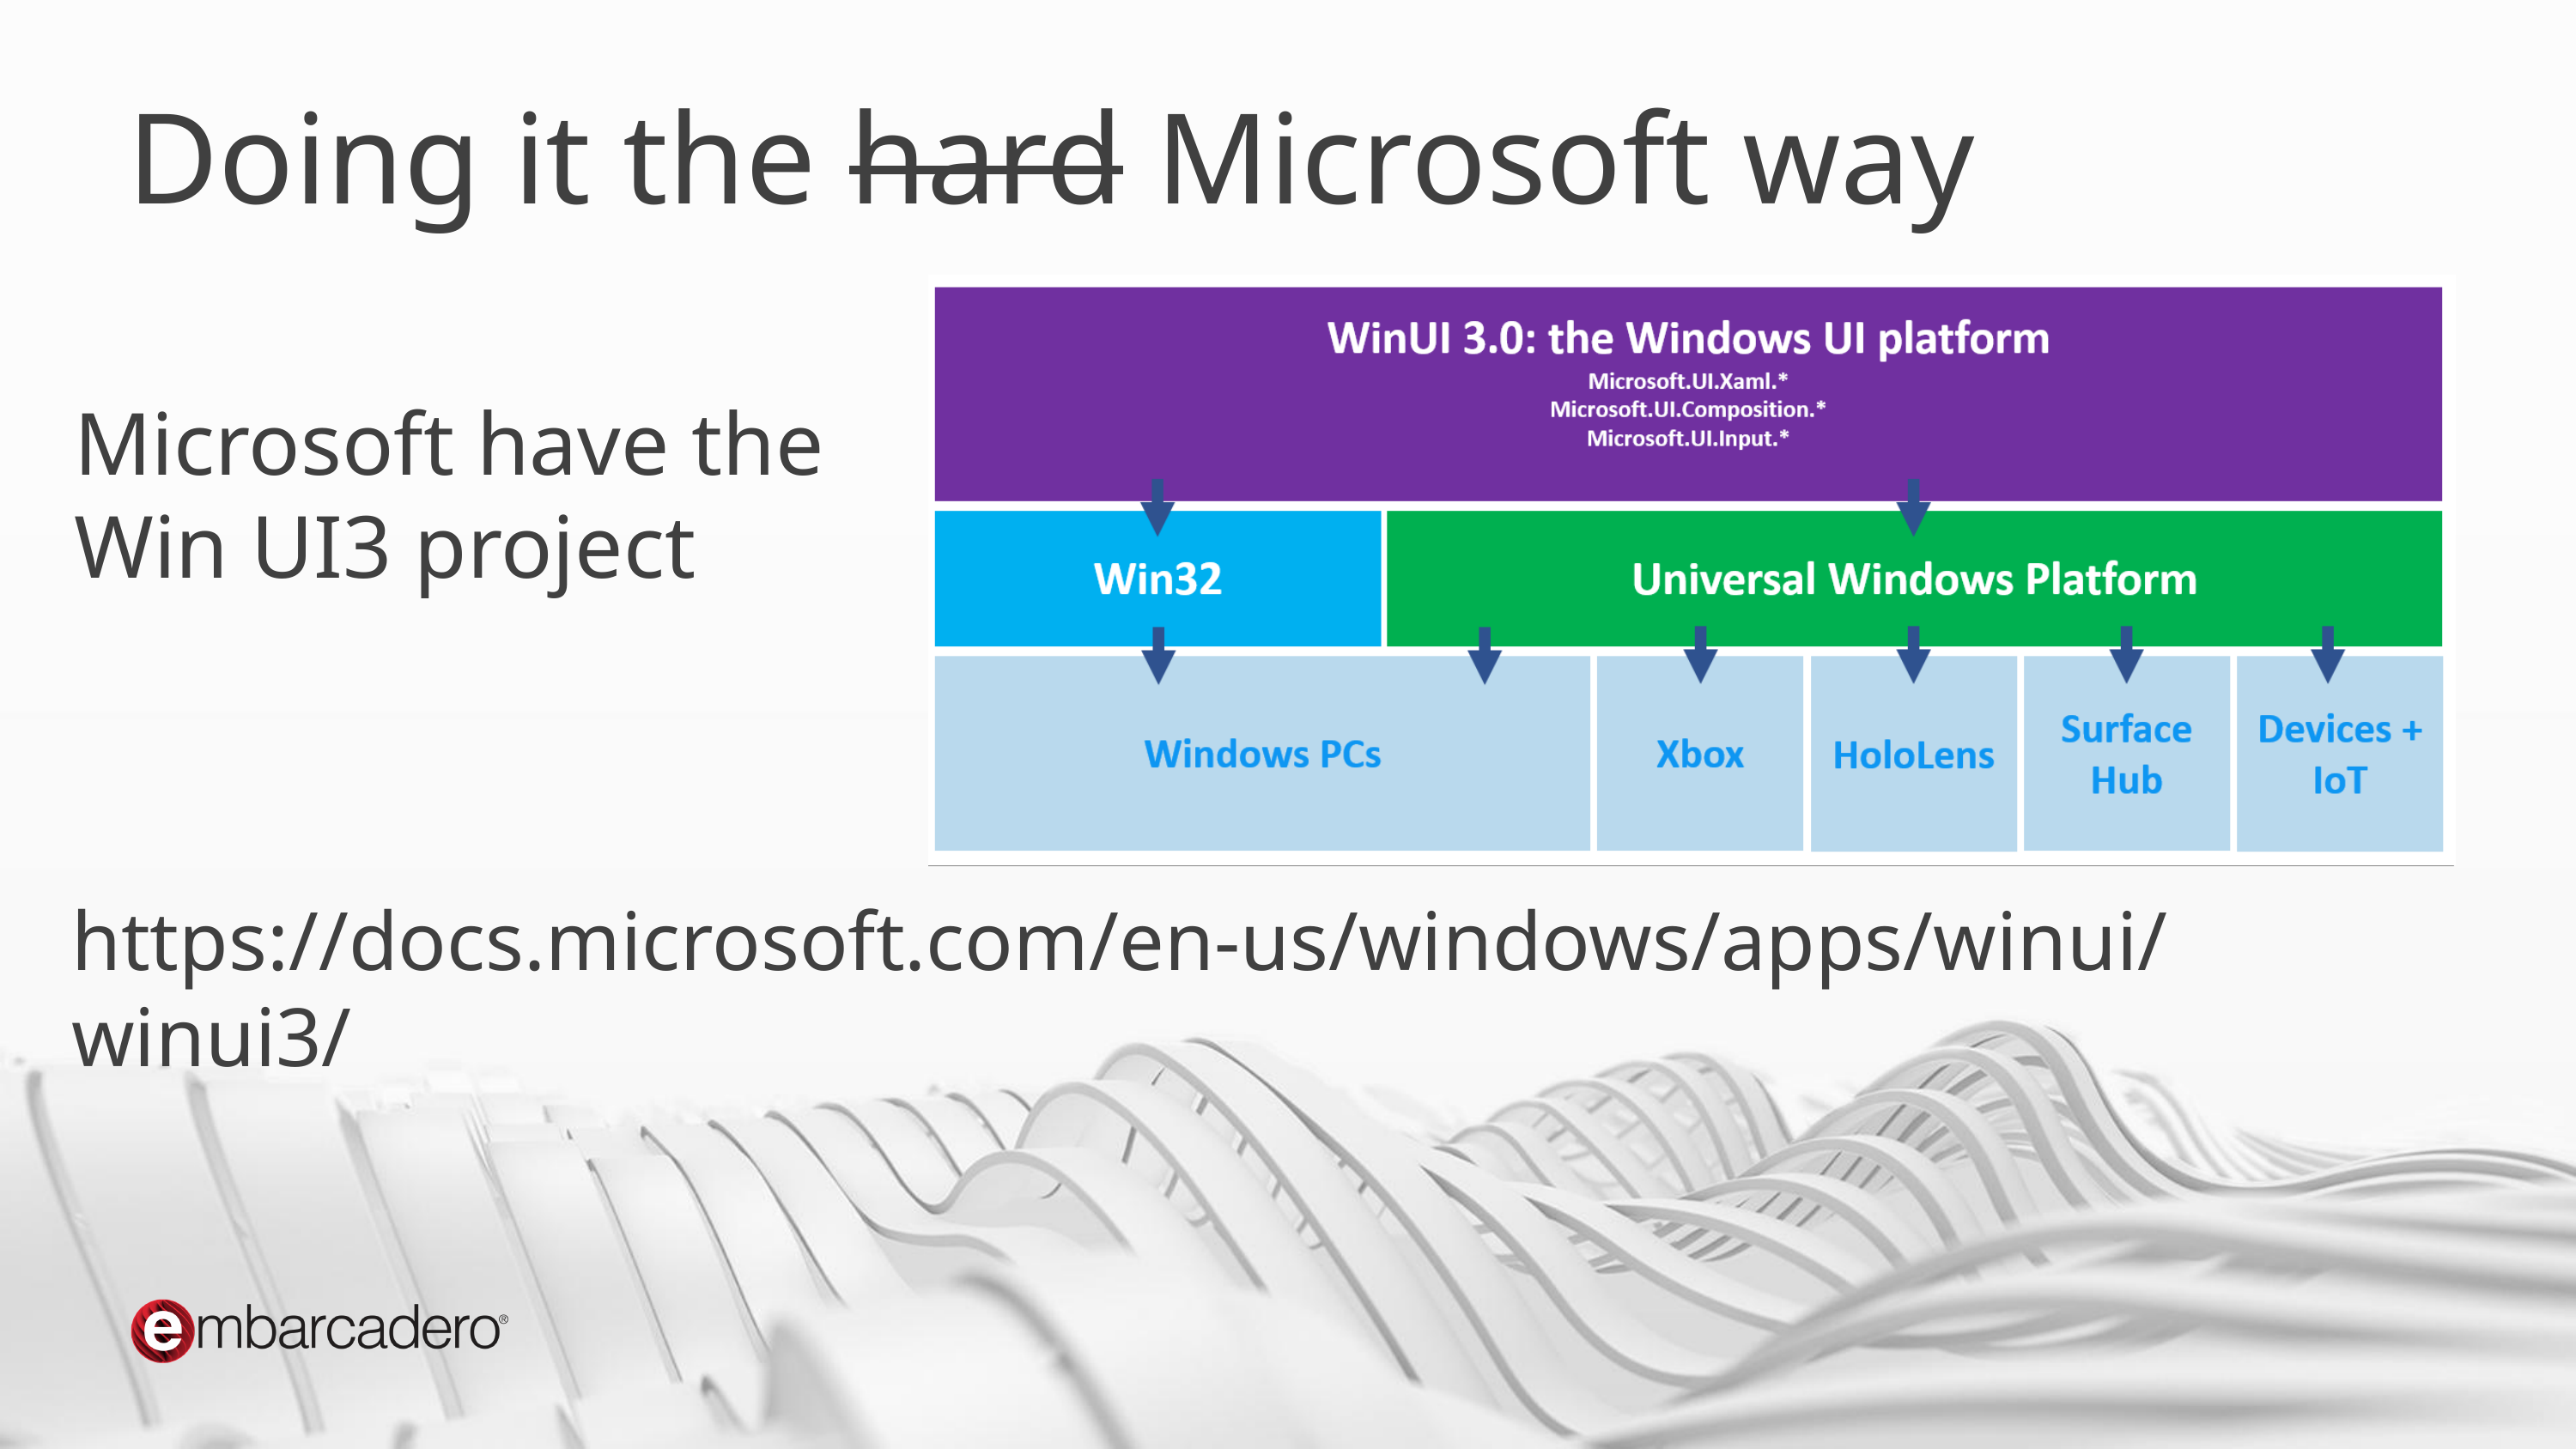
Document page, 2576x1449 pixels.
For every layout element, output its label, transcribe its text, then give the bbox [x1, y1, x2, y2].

list Microsoft have the Win UI3 project [48, 363, 928, 640]
picture [0, 0, 2576, 1449]
title Doing it the hard Microsoft way [101, 64, 2127, 254]
list https://docs.microsoft.com/en-us/windows/apps/winui/winui3/ [46, 864, 2456, 1039]
